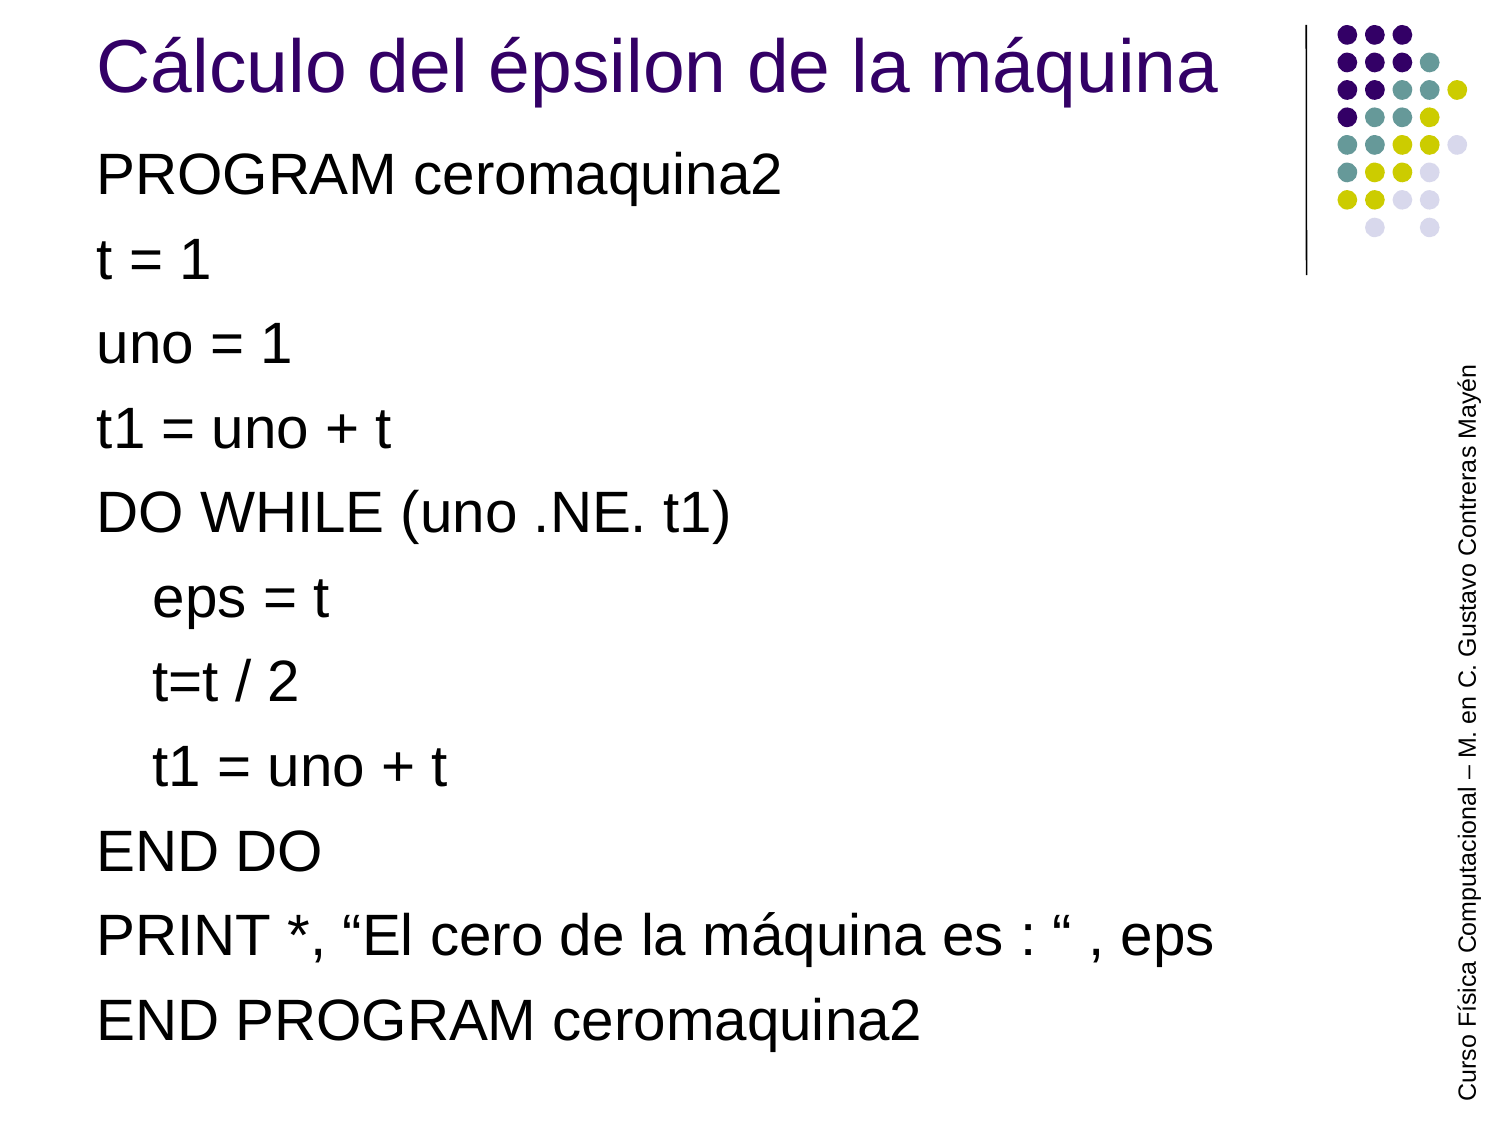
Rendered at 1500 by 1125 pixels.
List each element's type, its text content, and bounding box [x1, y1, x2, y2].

text_box Cálculo del épsilon de la máquina [81, 10, 1320, 116]
text_box PROGRAM ceromaquina2 t = 1 uno = 1 t1 = uno + t DO WHILE (uno .NE. t1)‏ eps = t t=t / 2 t1 = uno + t END DO PRINT *, “El cero de la máquina es : “ , eps END PROGRAM ceromaquina2 [82, 128, 1433, 1060]
